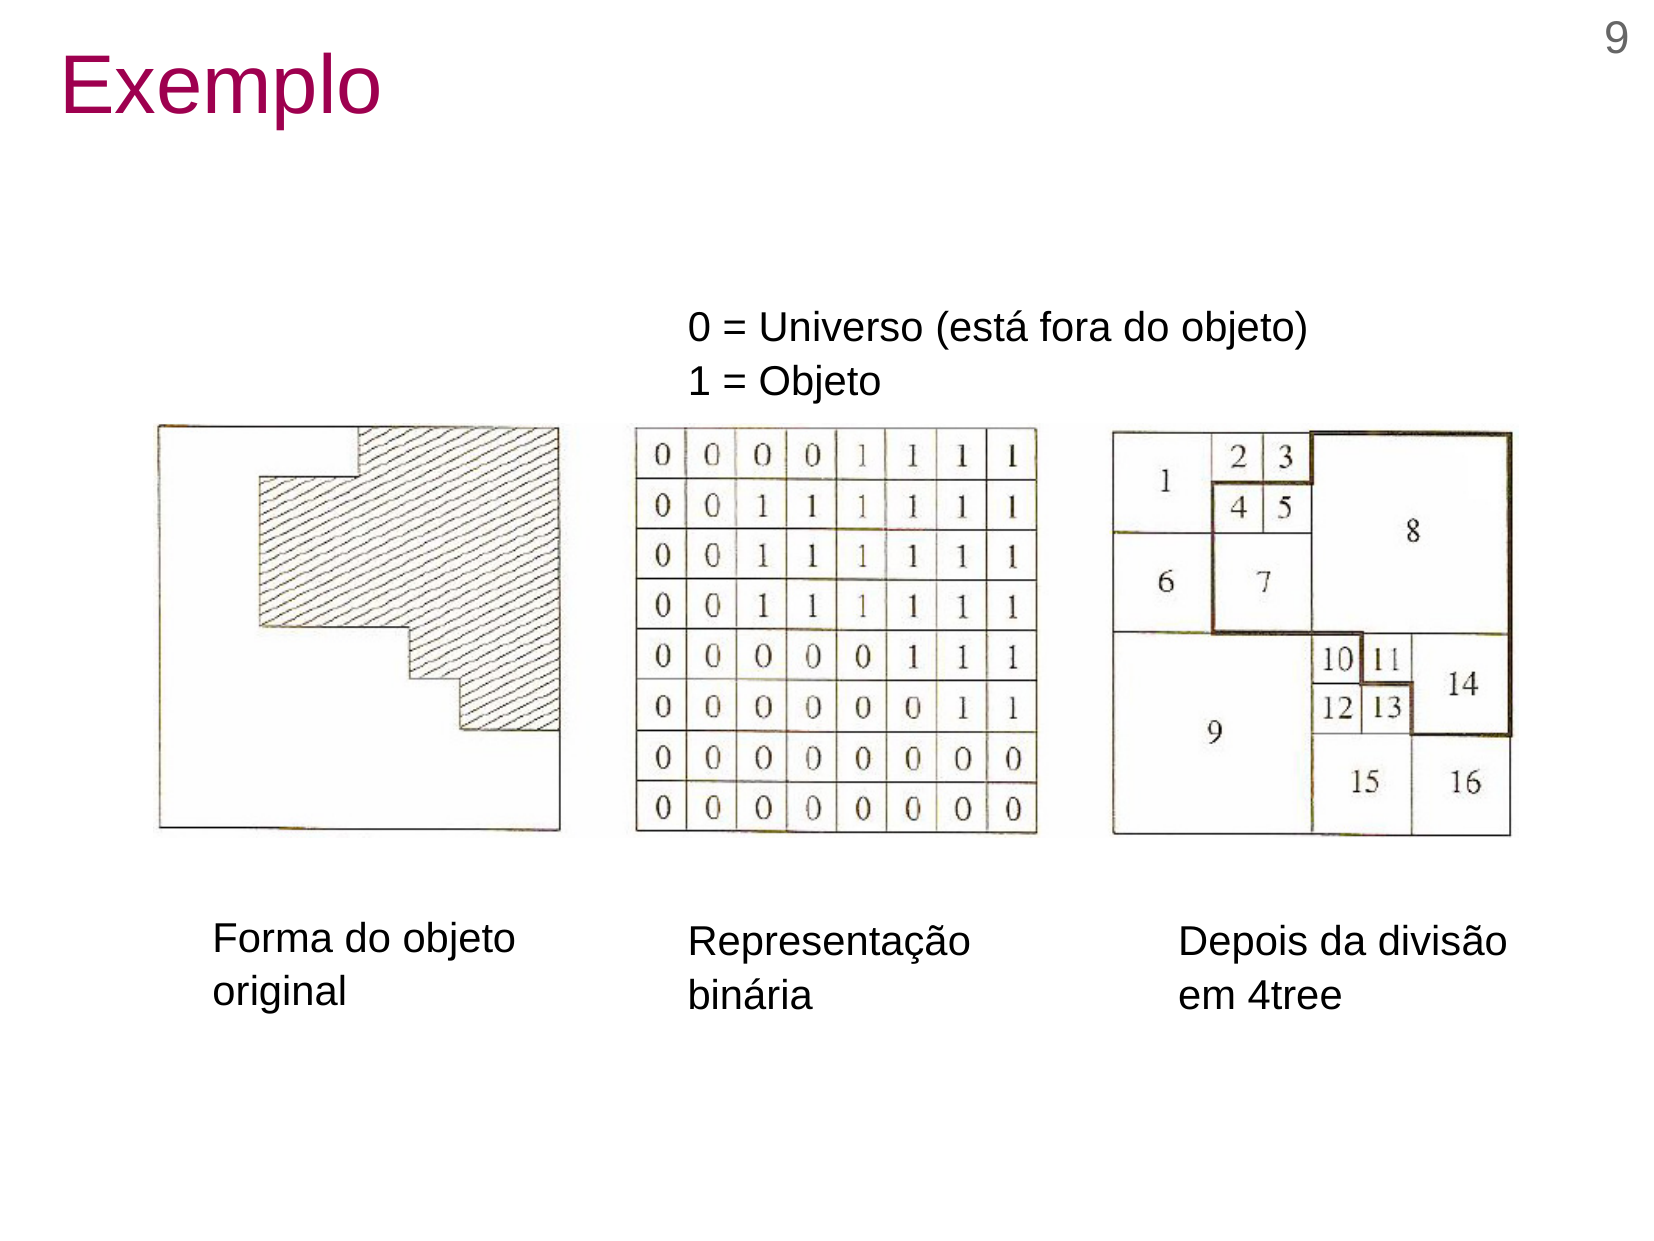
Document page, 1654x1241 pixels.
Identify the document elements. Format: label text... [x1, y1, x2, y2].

text_box Depois da divisão em 4tree [1163, 903, 1524, 1026]
text_box 0 = Universo (está fora do objeto) 1 = Objeto [673, 289, 1353, 424]
title Exemplo [59, 29, 1595, 148]
picture [153, 423, 1519, 838]
text_box Forma do objeto original [197, 899, 532, 1022]
text_box Representação binária [672, 903, 987, 1026]
